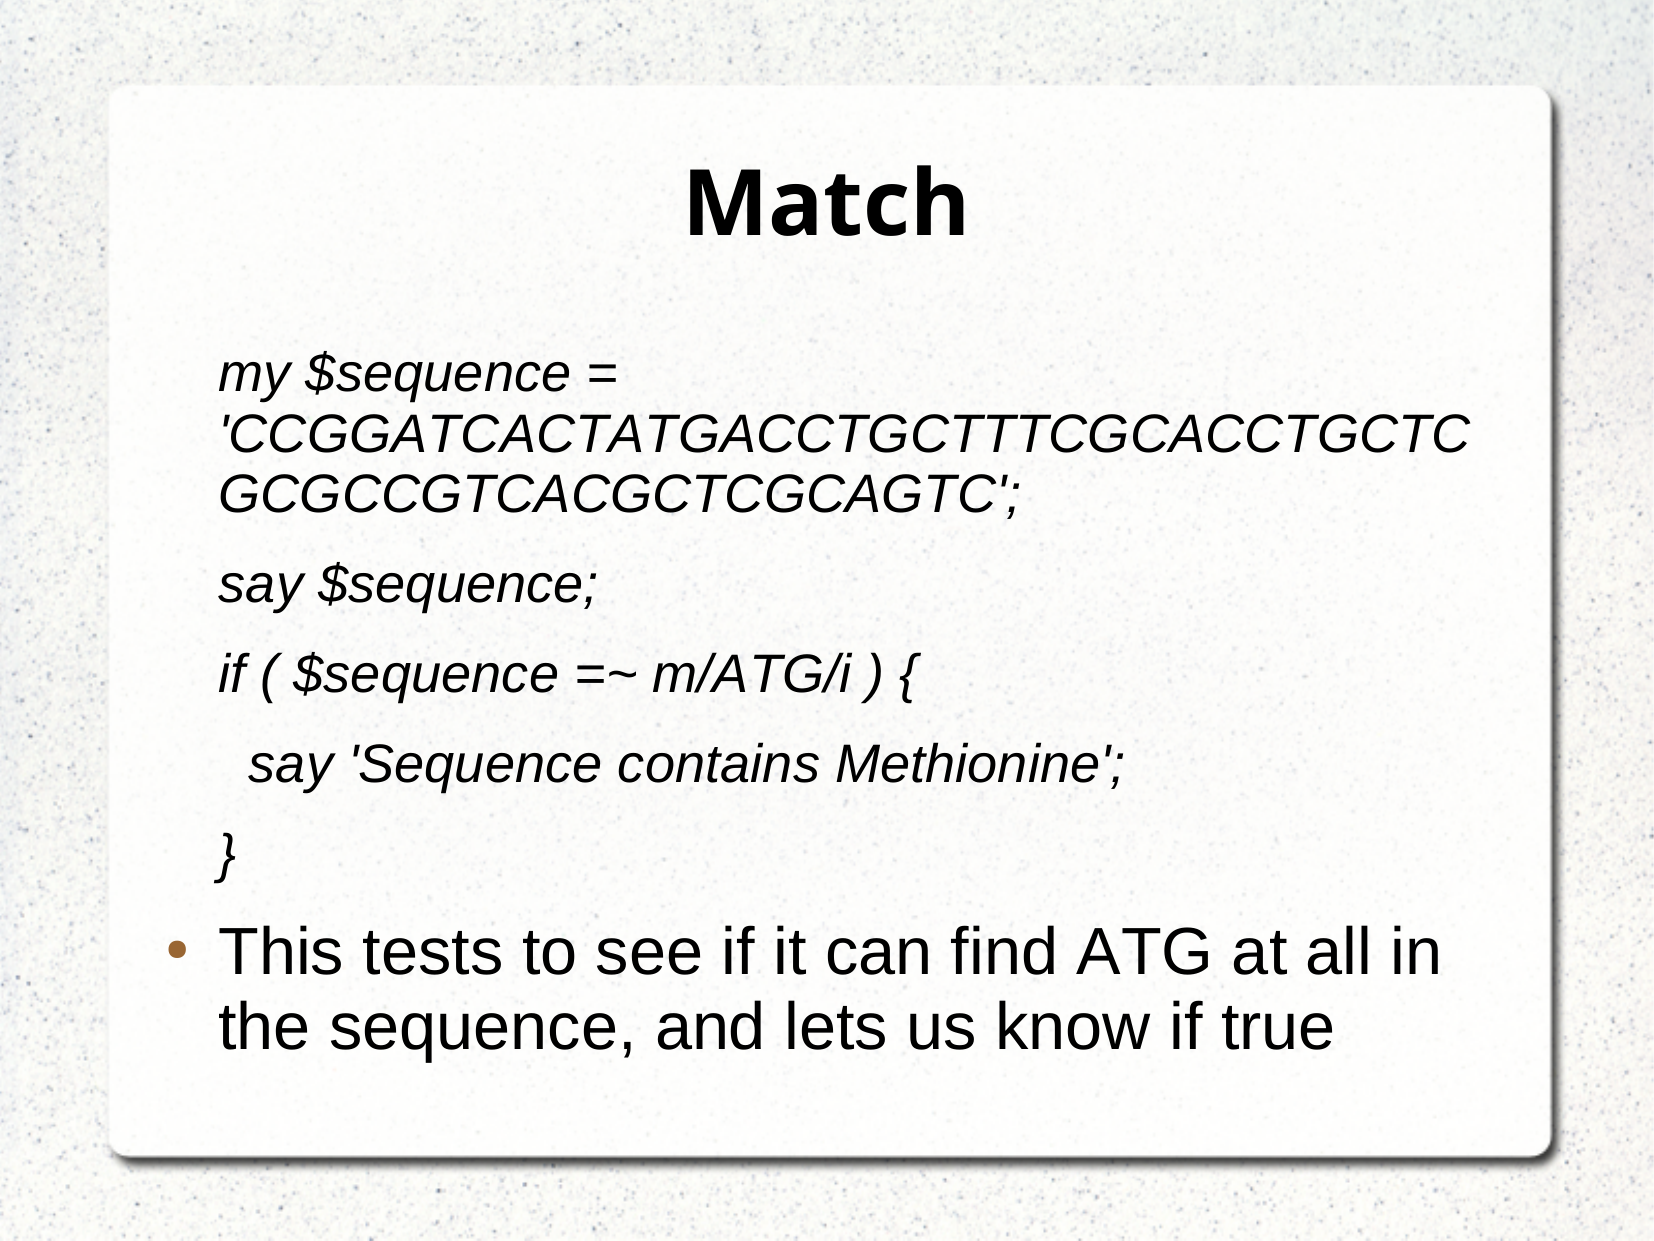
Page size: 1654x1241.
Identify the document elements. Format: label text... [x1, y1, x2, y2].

list my $sequence = 'CCGGATCACTATGACCTGCTTTCGCACCTGCTCGCGCCGTCACGCTCGCAGTC'; say $sequence; if ( $sequence =~ m/ATG/i ) { say 'Sequence contains Methionine'; } This tests to see if it can find ATG at all in the sequence, and lets us know if true [147, 342, 1506, 1063]
picture [0, 0, 1654, 1241]
title Match [118, 96, 1536, 304]
